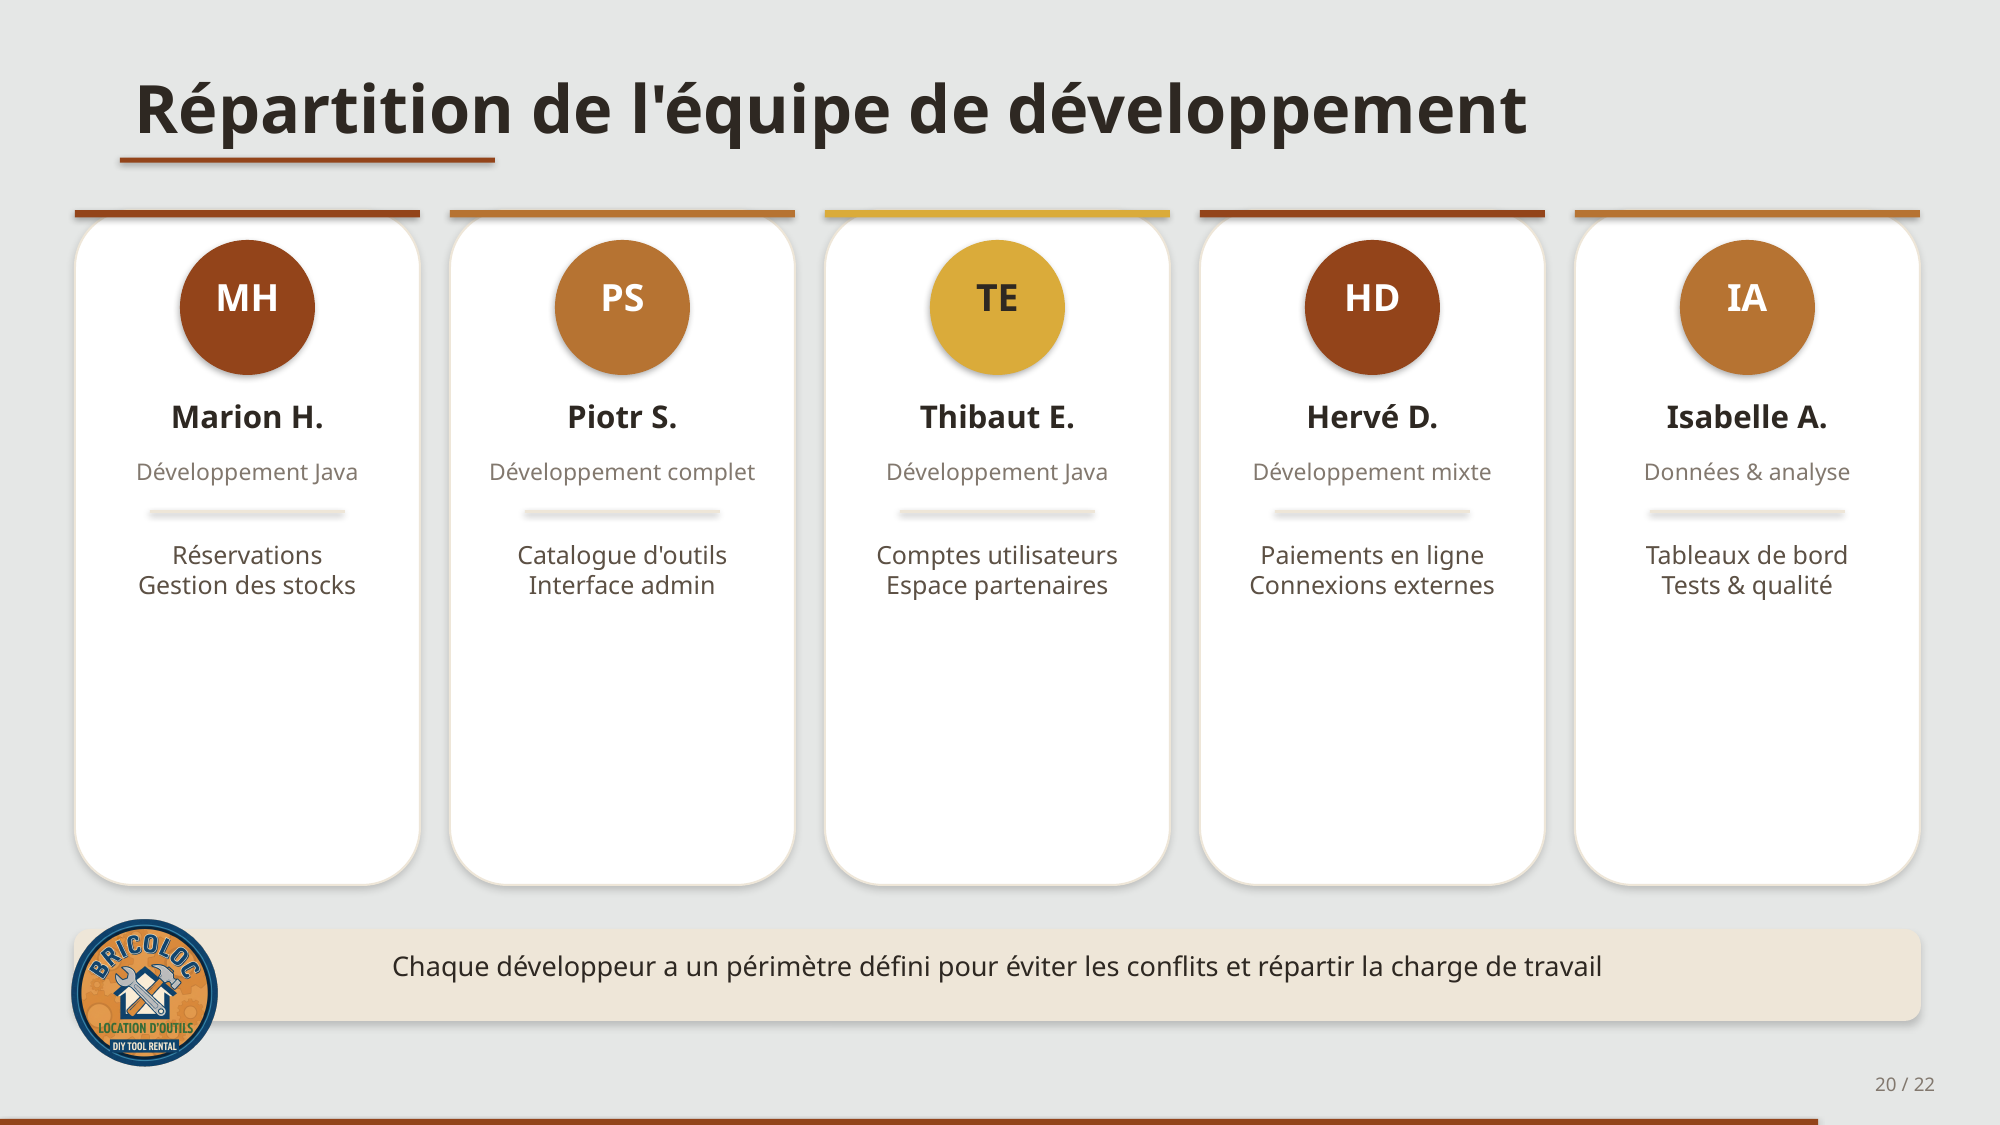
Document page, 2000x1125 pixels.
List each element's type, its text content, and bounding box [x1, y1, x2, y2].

text_box Hervé D. [1214, 389, 1530, 443]
picture [45, 895, 245, 1095]
text_box Isabelle A. [1589, 389, 1905, 443]
text_box Paiements en ligne Connexions externes [1214, 532, 1530, 608]
text_box PS [554, 266, 690, 327]
text_box [245, 929, 1920, 1020]
text_box [0, 1118, 1819, 1125]
text_box [119, 157, 495, 163]
text_box Développement mixte [1214, 450, 1530, 493]
text_box Marion H. [89, 389, 405, 443]
text_box Piotr S. [464, 389, 780, 443]
text_box Répartition de l'équipe de développement [119, 59, 1620, 155]
text_box Développement Java [839, 450, 1155, 493]
text_box Tableaux de bord Tests & qualité [1589, 532, 1905, 608]
text_box 20 / 22 [1799, 1065, 1950, 1103]
text_box [1574, 209, 1920, 885]
text_box [824, 209, 1170, 885]
text_box Chaque développeur a un périmètre défini pour éviter les conflits et répartir la charge de travail [245, 941, 1875, 990]
text_box Données & analyse [1589, 450, 1905, 493]
text_box [1199, 209, 1545, 885]
text_box IA [1679, 266, 1815, 327]
text_box Développement complet [464, 450, 780, 493]
text_box Thibaut E. [839, 389, 1155, 443]
text_box Réservations Gestion des stocks [89, 532, 405, 608]
text_box [449, 209, 795, 885]
text_box HD [1304, 266, 1440, 327]
text_box Catalogue d'outils Interface admin [464, 532, 780, 608]
text_box Développement Java [89, 450, 405, 493]
text_box [74, 209, 420, 885]
text_box TE [929, 266, 1065, 327]
text_box MH [179, 266, 315, 327]
text_box Comptes utilisateurs Espace partenaires [839, 532, 1155, 608]
